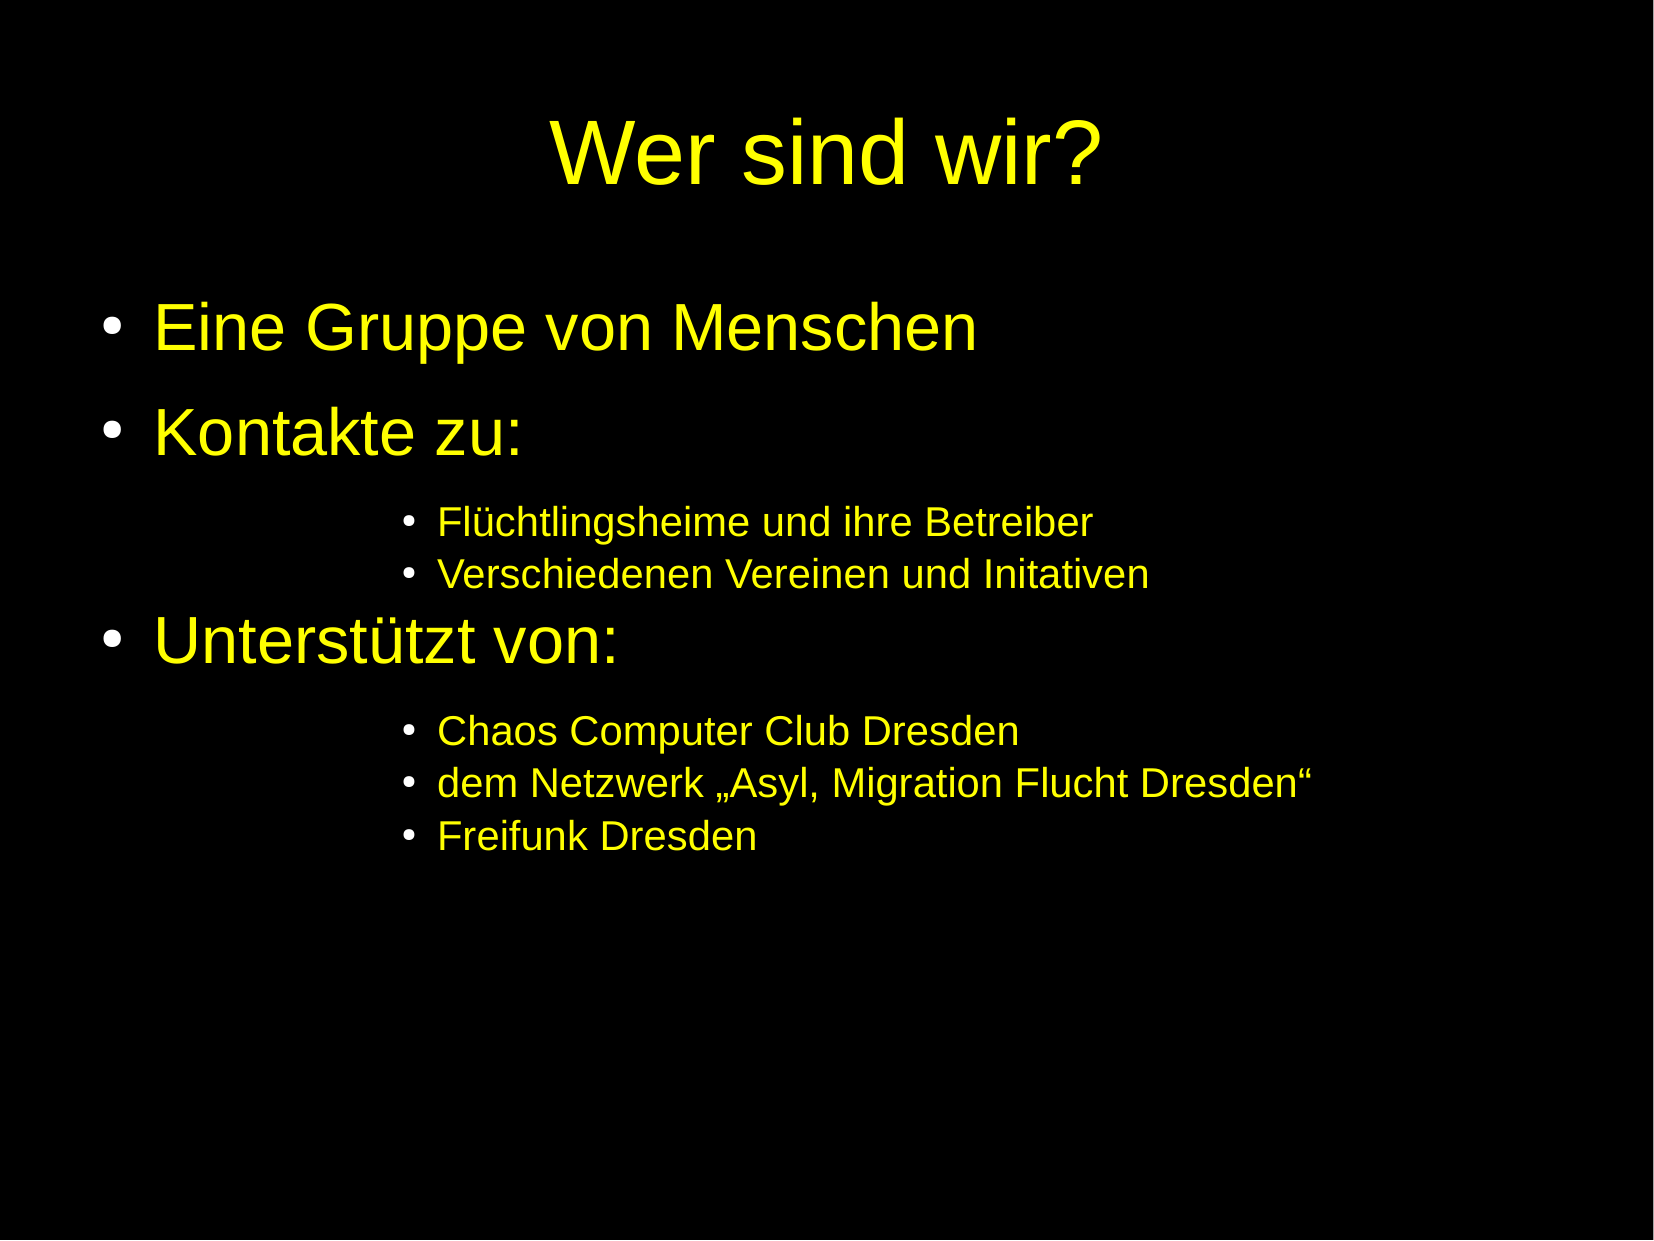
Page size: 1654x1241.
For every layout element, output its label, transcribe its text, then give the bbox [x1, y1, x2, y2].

title Wer sind wir? [82, 49, 1571, 257]
list Eine Gruppe von Menschen Kontakte zu: Flüchtlingsheime und ihre Betreiber Verschiedenen Vereinen und Initativen Unterstützt von: Chaos Computer Club Dresden dem Netzwerk „Asyl, Migration Flucht Dresden“ Freifunk Dresden [82, 290, 1571, 1010]
